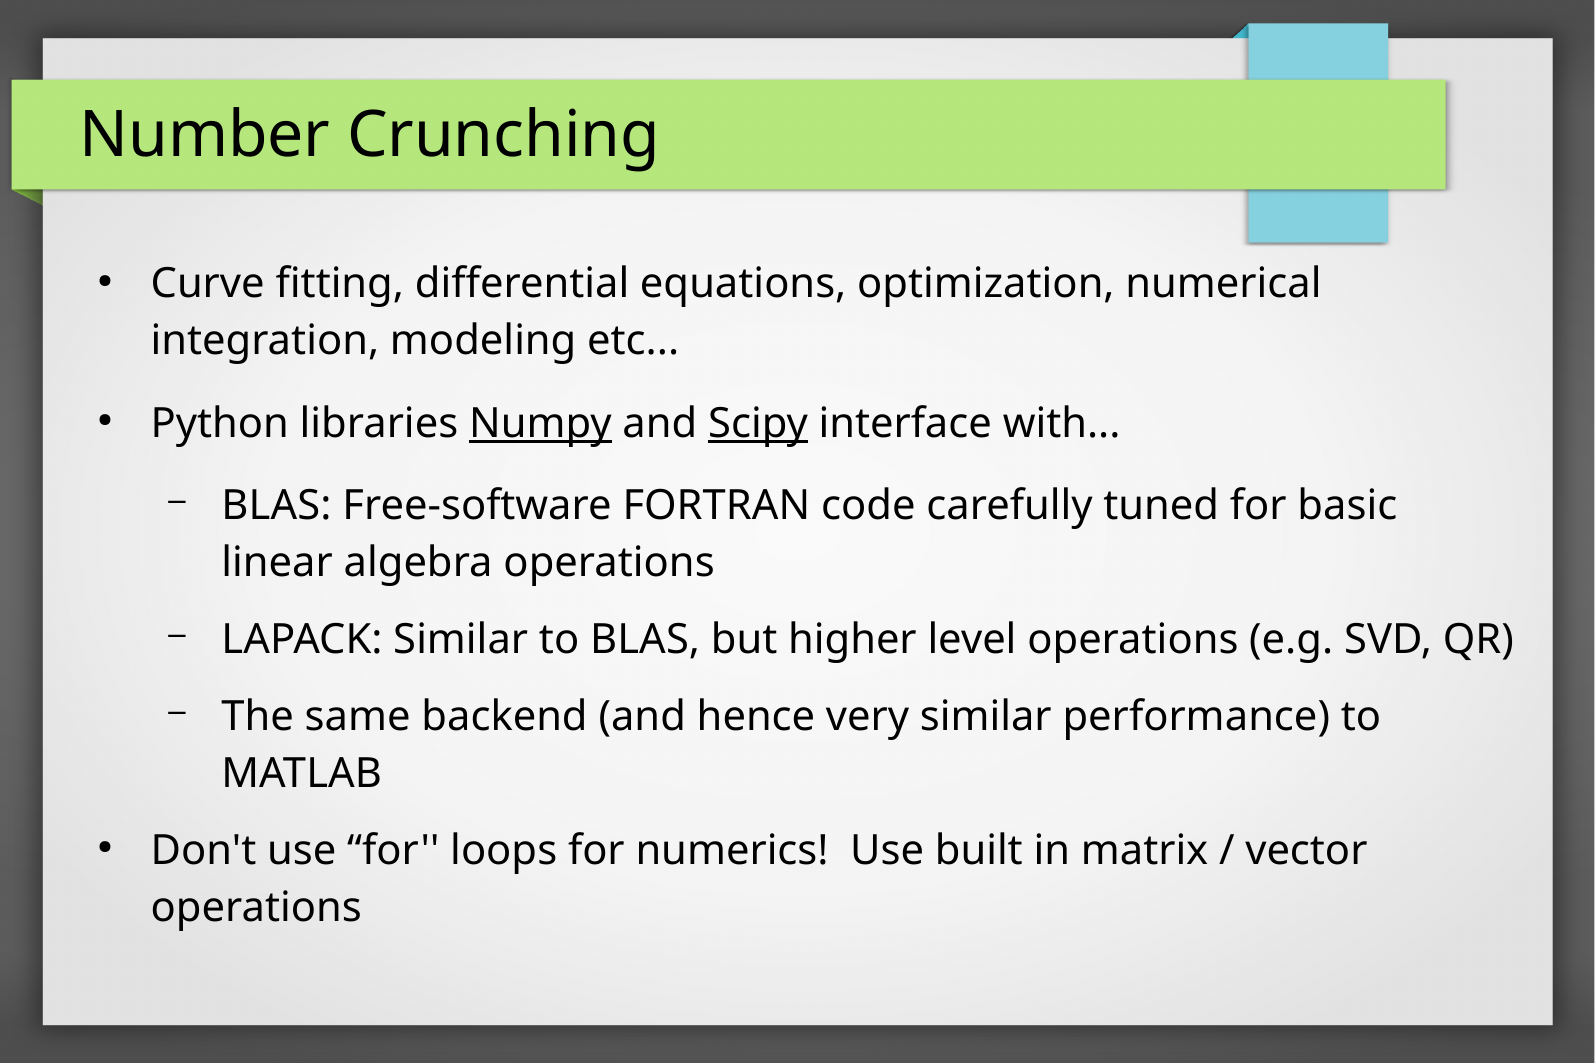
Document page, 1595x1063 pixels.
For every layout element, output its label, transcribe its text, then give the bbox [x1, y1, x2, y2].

list Curve fitting, differential equations, optimization, numerical integration, modeling etc... Python libraries Numpy and Scipy interface with... BLAS: Free-software FORTRAN code carefully tuned for basic linear algebra operations LAPACK: Similar to BLAS, but higher level operations (e.g. SVD, QR) The same backend (and hence very similar performance) to MATLAB Don't use “for'' loops for numerics! Use built in matrix / vector operations [79, 253, 1515, 991]
title Number Crunching [79, 78, 1219, 185]
picture [0, 0, 1595, 1063]
